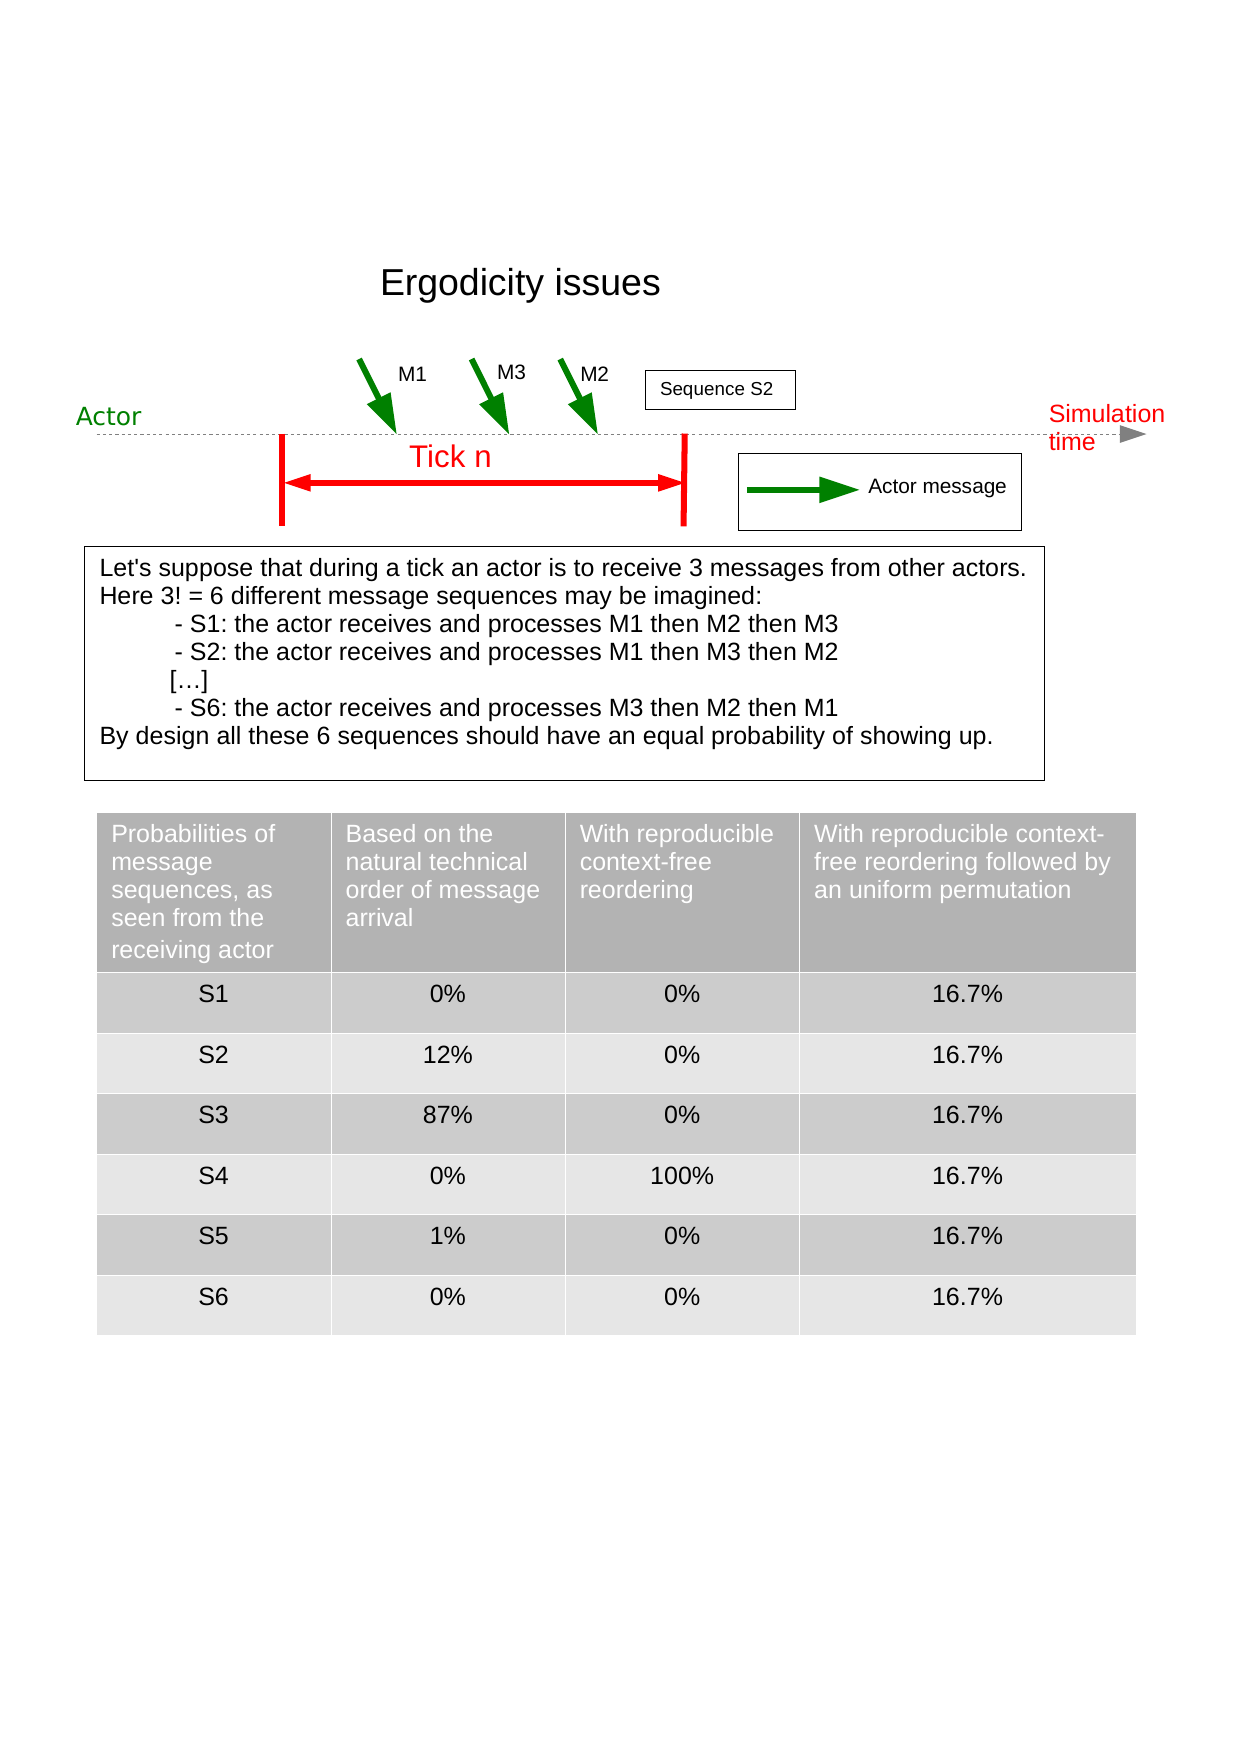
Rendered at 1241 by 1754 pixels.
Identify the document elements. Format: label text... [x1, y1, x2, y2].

table_cell 1% [332, 1215, 565, 1275]
table_header With reproducible context-free reordering followed by an uniform permutation [800, 813, 1136, 972]
table_cell 0% [332, 973, 565, 1033]
table_cell 0% [332, 1155, 565, 1214]
text_box M2 [565, 378, 575, 397]
table_cell 0% [566, 1276, 799, 1335]
table_cell S2 [97, 1034, 331, 1093]
table_cell 16.7% [800, 1094, 1136, 1154]
table_cell 16.7% [800, 1034, 1136, 1093]
table_cell S5 [97, 1215, 331, 1275]
table_cell 100% [566, 1155, 799, 1214]
text_box Sequence S2 [645, 370, 796, 410]
text_box Ergodicity issues [365, 254, 676, 316]
table_cell S1 [97, 973, 331, 1033]
table_cell 0% [566, 1215, 799, 1275]
text_box Actor [61, 394, 157, 439]
table_cell 16.7% [800, 1215, 1136, 1275]
table_cell 0% [566, 1094, 799, 1154]
table_cell 16.7% [800, 973, 1136, 1033]
table_header Based on the natural technical order of message arrival [332, 813, 565, 972]
table_cell S4 [97, 1155, 331, 1214]
text_box Simulation time [1034, 392, 1181, 470]
table_cell 87% [332, 1094, 565, 1154]
text_box Tick n [394, 431, 509, 480]
table_cell 12% [332, 1034, 565, 1093]
table_cell 16.7% [800, 1155, 1136, 1214]
table_cell 0% [566, 1034, 799, 1093]
text_box M1 [383, 355, 442, 397]
text_box M2 [565, 355, 625, 397]
table_cell 16.7% [800, 1276, 1136, 1335]
table_cell S3 [97, 1094, 331, 1154]
text_box Let's suppose that during a tick an actor is to receive 3 messages from other actors. Here 3! = 6 different message sequences may be imagined: - S1: the actor receives and processes M1 then M2 then M3 - S2: the actor receives and processes M1 then M3 then M2 […] - S6: the actor receives and processes M3 then M2 then M1 By design all these 6 sequences should have an equal probability of showing up. [84, 546, 1045, 781]
table_cell 0% [566, 973, 799, 1033]
text_box M3 [482, 353, 541, 395]
table_header Probabilities of message sequences, as seen from the receiving actor [97, 813, 331, 972]
text_box Actor message [853, 467, 1022, 508]
text_box [738, 453, 1022, 531]
table_cell S6 [97, 1276, 331, 1335]
table_header With reproducible context-free reordering [566, 813, 799, 972]
table_cell 0% [332, 1276, 565, 1335]
